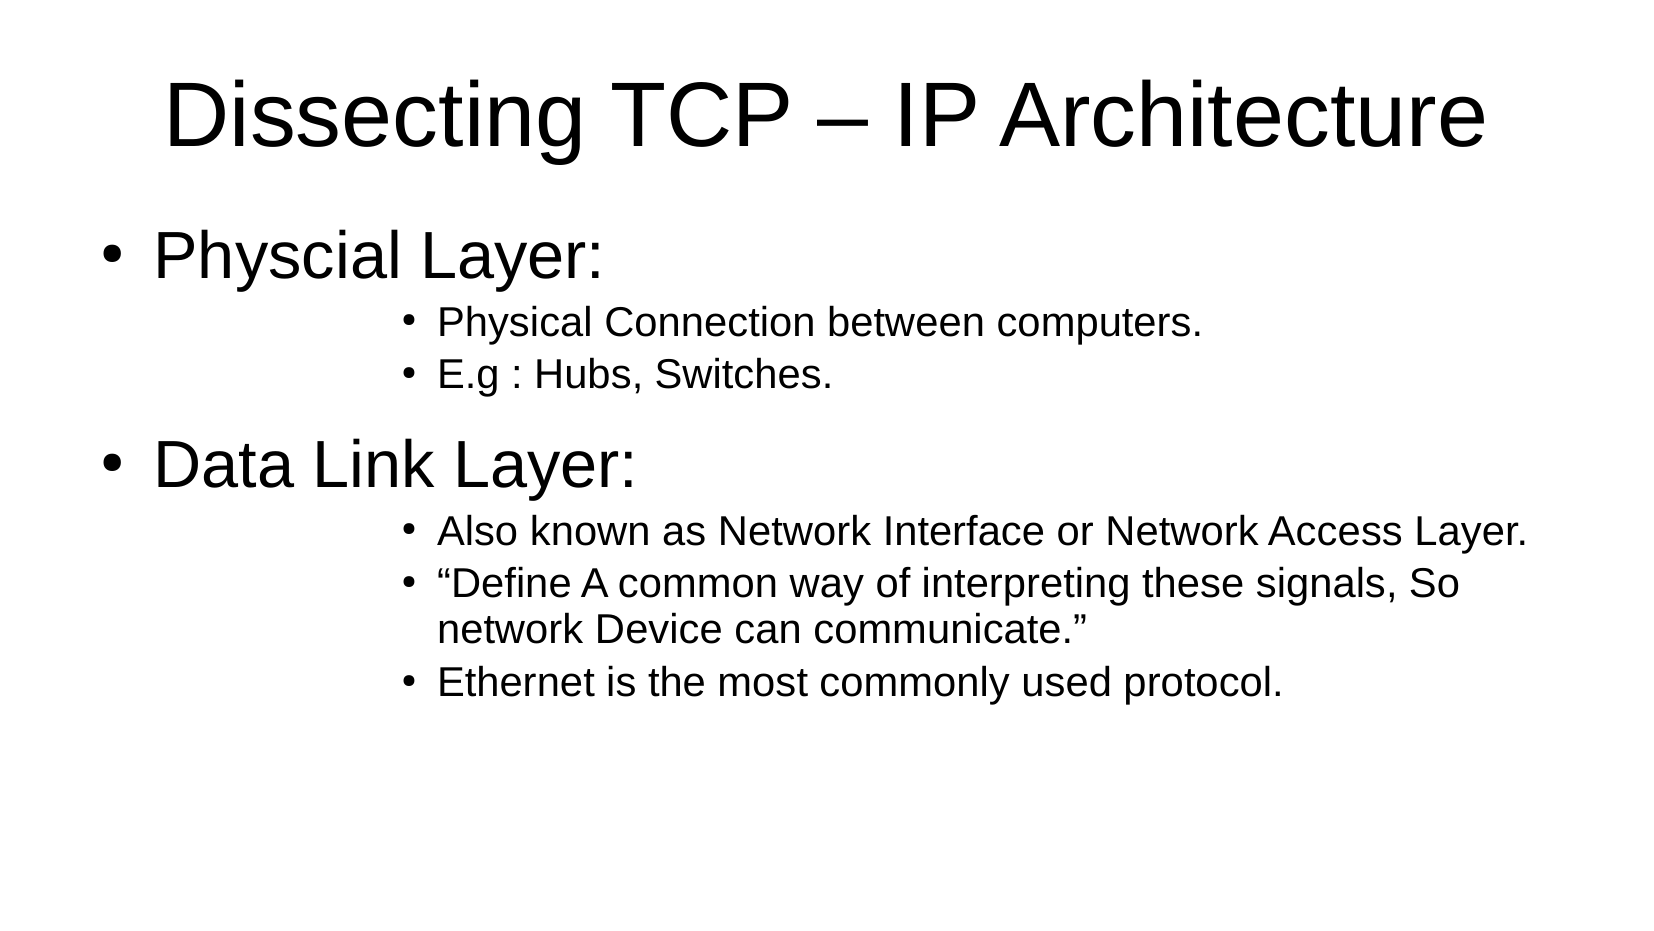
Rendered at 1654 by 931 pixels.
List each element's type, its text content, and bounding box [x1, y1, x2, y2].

list Physcial Layer: Physical Connection between computers. E.g : Hubs, Switches. Data Link Layer: Also known as Network Interface or Network Access Layer. “Define A common way of interpreting these signals, So network Device can communicate.” Ethernet is the most commonly used protocol. [82, 217, 1571, 758]
title Dissecting TCP – IP Architecture [82, 37, 1571, 193]
